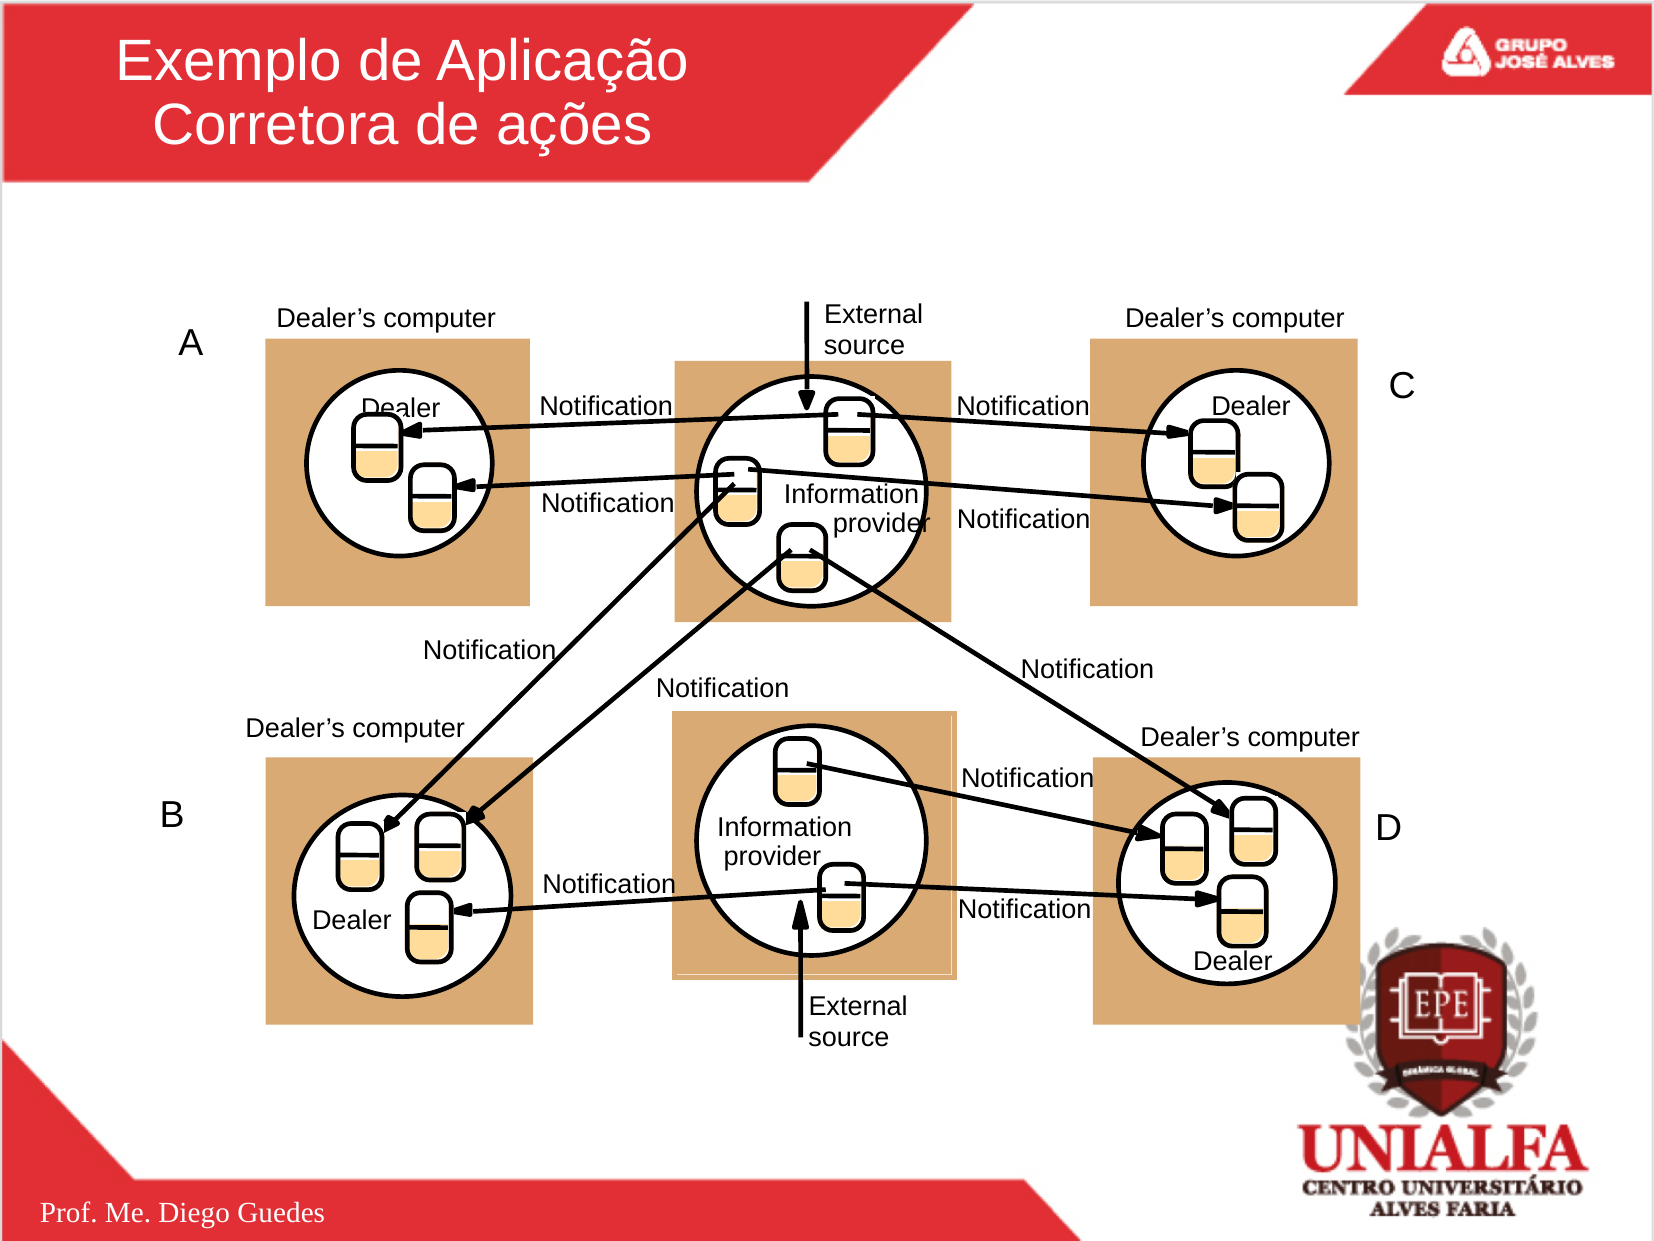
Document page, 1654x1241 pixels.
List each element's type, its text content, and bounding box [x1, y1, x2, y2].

text_box [677, 716, 952, 896]
text_box [677, 887, 952, 975]
text_box External [808, 988, 908, 1021]
text_box Notification [539, 388, 674, 422]
text_box Dealer [1193, 943, 1273, 976]
text_box [829, 436, 870, 462]
text_box A [163, 314, 250, 372]
text_box [781, 561, 823, 588]
text_box Dealer [360, 390, 441, 424]
text_box Notification [540, 485, 675, 518]
text_box [1092, 757, 1361, 1025]
text_box source [823, 327, 906, 361]
text_box [822, 867, 861, 893]
text_box Dealer’s computer [1140, 718, 1360, 752]
text_box [265, 338, 530, 607]
text_box Dealer [365, 400, 376, 412]
text_box Dealer’s computer [276, 299, 497, 333]
text_box Notification [961, 760, 1095, 793]
text_box Notification [957, 891, 1092, 924]
title Exemplo de Aplicação Corretora de ações [6, 11, 799, 174]
text_box Information [717, 809, 853, 843]
text_box Notification [422, 632, 557, 666]
text_box [674, 418, 952, 482]
text_box Notification [655, 670, 790, 704]
text_box External [824, 296, 924, 329]
text_box [718, 461, 757, 487]
text_box Dealer [312, 902, 392, 936]
text_box [265, 757, 534, 1025]
text_box [778, 775, 817, 802]
text_box [1090, 338, 1358, 607]
text_box D [1360, 798, 1460, 856]
text_box [718, 495, 757, 522]
text_box [778, 741, 817, 767]
text_box [674, 478, 713, 539]
text_box Notification [956, 500, 1091, 534]
text_box Information [784, 476, 920, 510]
text_box Dealer [1211, 388, 1291, 422]
text_box Dealer’s computer [245, 710, 465, 743]
text_box source [808, 1019, 890, 1053]
text_box [831, 401, 870, 428]
text_box [674, 360, 952, 418]
text_box [822, 901, 861, 928]
text_box Notification [1020, 651, 1155, 685]
text_box [674, 473, 952, 623]
text_box provider [832, 504, 931, 538]
text_box Notification [956, 388, 1090, 422]
text_box B [144, 785, 244, 843]
text_box [784, 527, 823, 553]
text_box C [1373, 357, 1473, 415]
text_box provider [723, 838, 822, 871]
text_box Dealer’s computer [1125, 299, 1345, 333]
text_box [709, 566, 920, 623]
picture [0, 0, 1654, 1241]
text_box Notification [542, 866, 677, 899]
